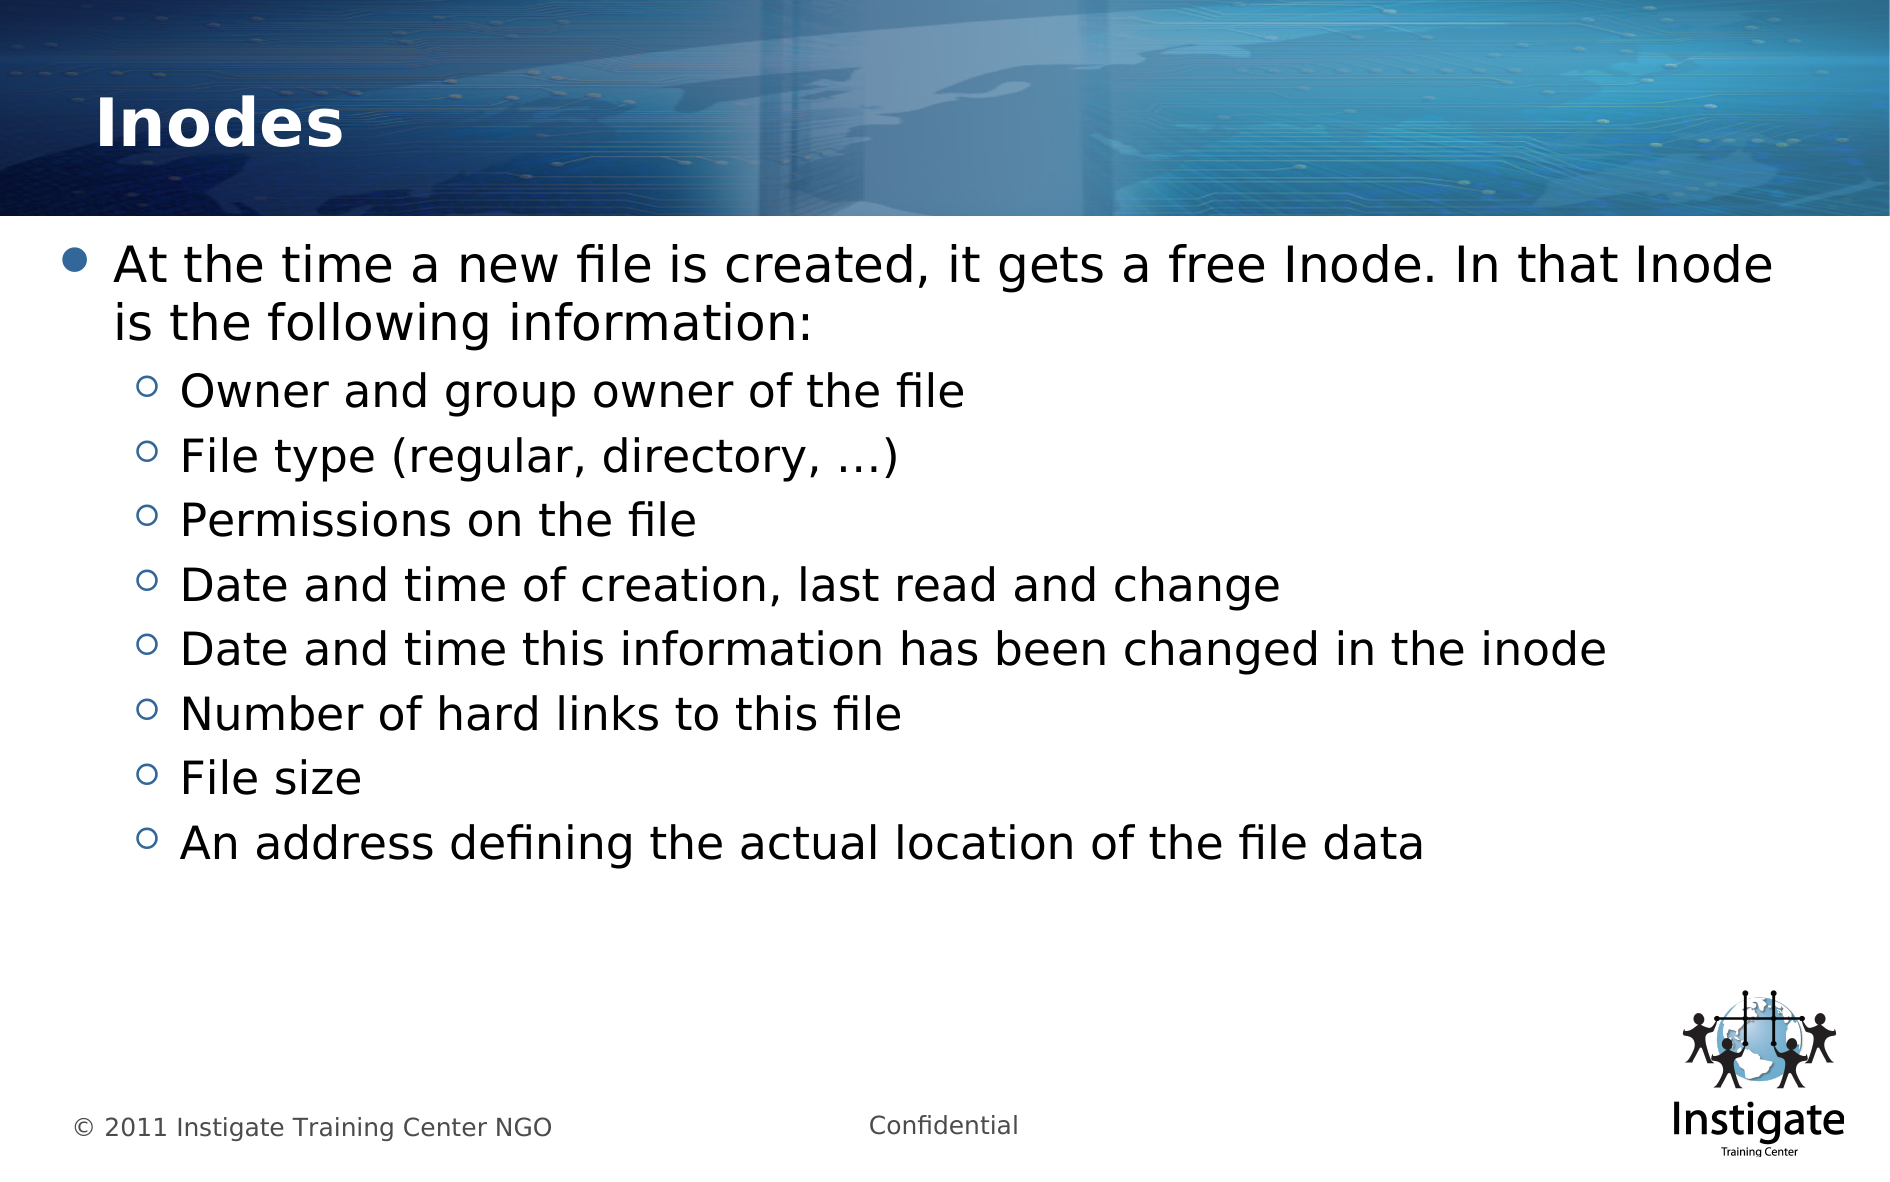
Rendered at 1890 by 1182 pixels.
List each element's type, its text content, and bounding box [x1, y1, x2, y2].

list At the time a new file is created, it gets a free Inode. In that Inode is the following information: Owner and group owner of the file File type (regular, directory, …) Permissions on the file Date and time of creation, last read and change Date and time this information has been changed in the inode Number of hard links to this file File size An address defining the actual location of the file data [59, 236, 1831, 1001]
title Inodes [94, 54, 1793, 210]
picture [0, 0, 1890, 216]
picture [1674, 990, 1844, 1157]
